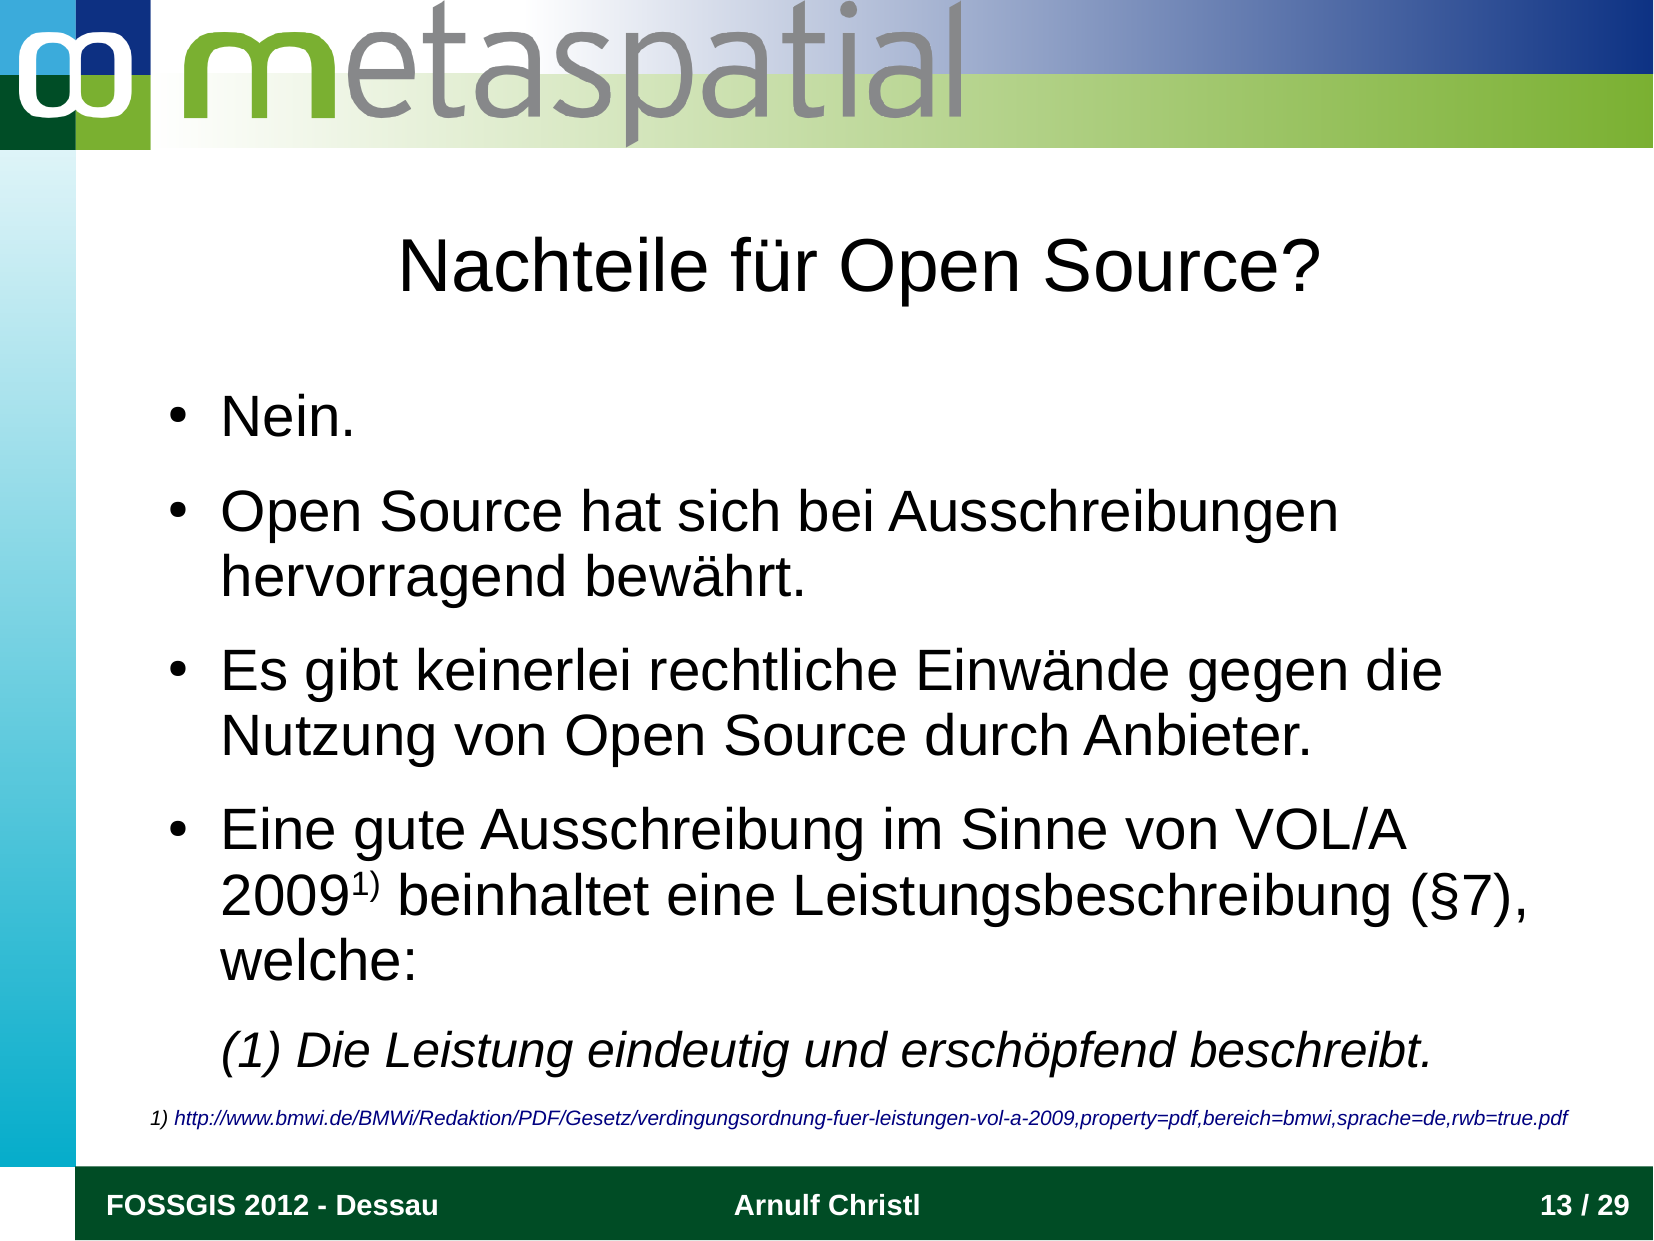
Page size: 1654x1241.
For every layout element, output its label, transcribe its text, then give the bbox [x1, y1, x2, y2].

list Nein. Open Source hat sich bei Ausschreibungen hervorragend bewährt. Es gibt keinerlei rechtliche Einwände gegen die Nutzung von Open Source durch Anbieter. Eine gute Ausschreibung im Sinne von VOL/A 20091) beinhaltet eine Leistungsbeschreibung (§7), welche: (1) Die Leistung eindeutig und erschöpfend beschreibt. 1) http://www.bmwi.de/BMWi/Redaktion/PDF/Gesetz/verdingungsordnung-fuer-leistungen-vol-a-2009,property=pdf,bereich=bmwi,sprache=de,rwb=true.pdf [150, 383, 1571, 1133]
title Nachteile für Open Source? [150, 161, 1571, 369]
picture [0, 0, 961, 150]
